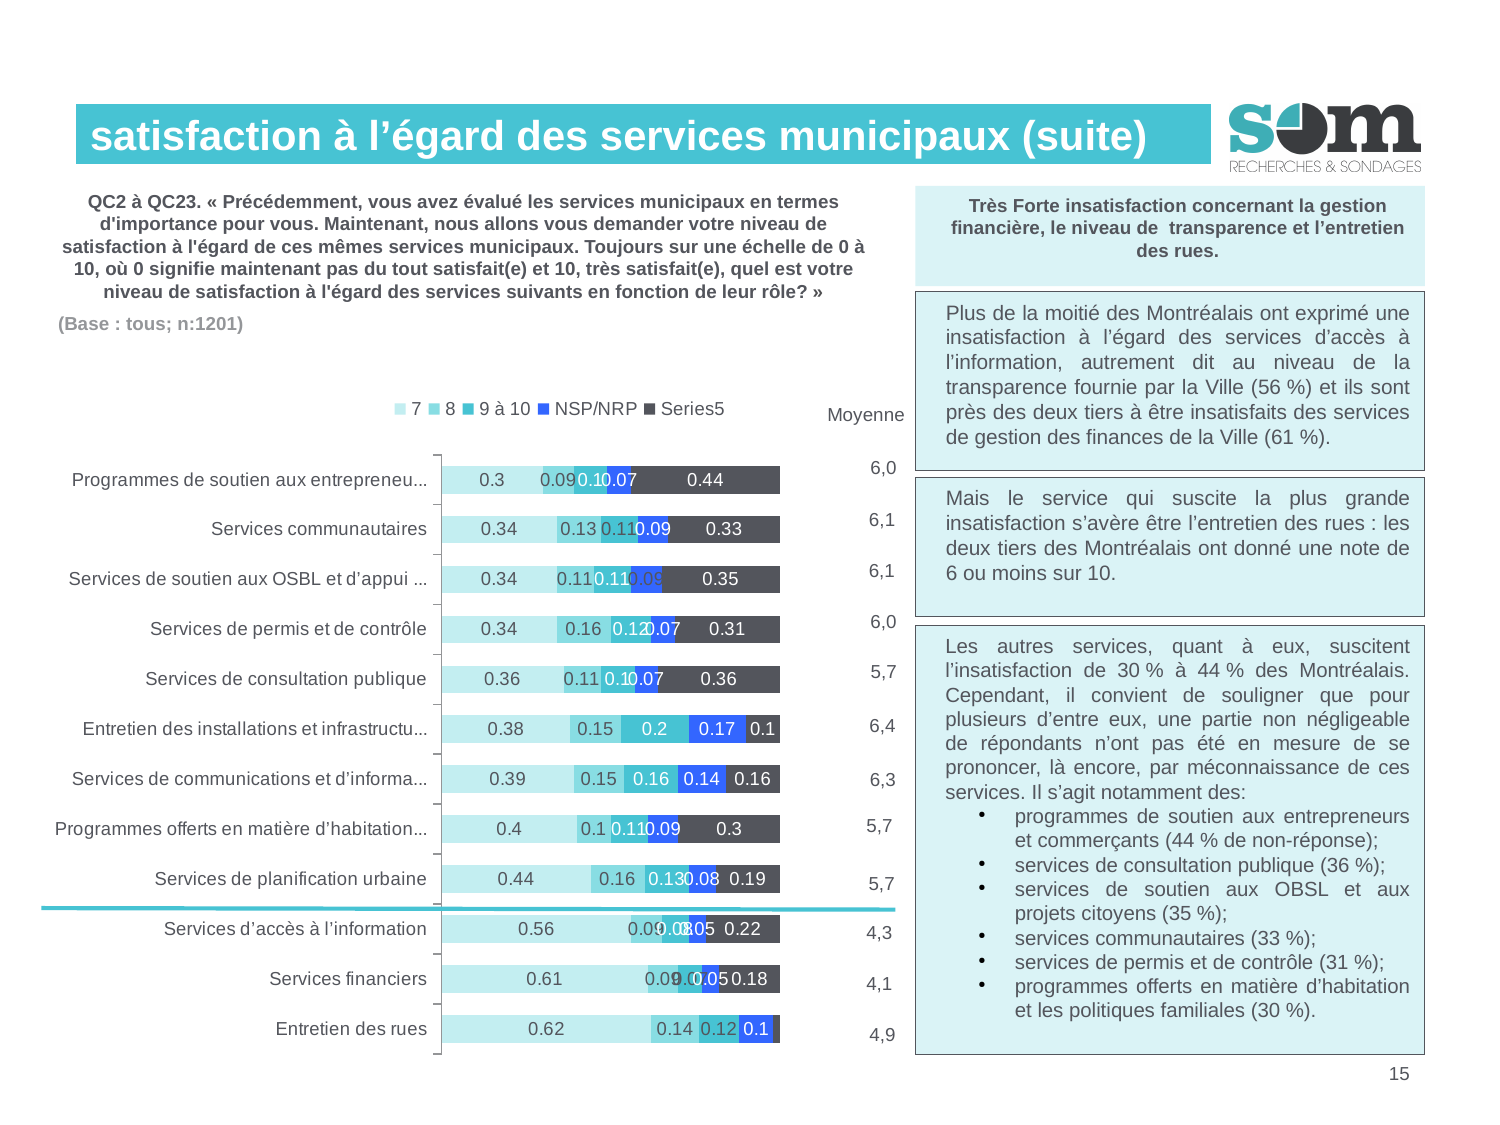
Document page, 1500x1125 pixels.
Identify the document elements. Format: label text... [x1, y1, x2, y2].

text_box Plus de la moitié des Montréalais ont exprimé une insatisfaction à l’égard des services d’accès à l’information, autrement dit au niveau de la transparence fournie par la Ville (56 %) et ils sont près des deux tiers à être insatisfaits des services de gestion des finances de la Ville (61 %). [915, 291, 1425, 471]
text_box 6,1 [834, 551, 915, 589]
text_box 5,7 [836, 652, 915, 691]
text_box 4,1 [831, 964, 915, 1002]
text_box 6,0 [835, 602, 932, 641]
text_box 6,1 [834, 500, 915, 538]
text_box Moyenne [805, 395, 915, 433]
list QC2 à QC23. « Précédemment, vous avez évalué les services municipaux en termes d'importance pour vous. Maintenant, nous allons vous demander votre niveau de satisfaction à l'égard de ces mêmes services municipaux. Toujours sur une échelle de 0 à 10, où 0 signifie maintenant pas du tout satisfait(e) et 10, très satisfait(e), quel est votre niveau de satisfaction à l'égard des services suivants en fonction de leur rôle? » (Base : tous; n:1201) [27, 182, 884, 421]
text_box 4,3 [831, 913, 915, 951]
text_box Mais le service qui suscite la plus grande insatisfaction s’avère être l’entretien des rues : les deux tiers des Montréalais ont donné une note de 6 ou moins sur 10. [915, 477, 1425, 617]
chart [54, 365, 835, 907]
text_box 4,9 [834, 1015, 915, 1054]
picture [1229, 103, 1421, 172]
chart [54, 911, 835, 1078]
list Très Forte insatisfaction concernant la gestion financière, le niveau de transparence et l’entretien des rues. [915, 185, 1425, 287]
text_box 5,7 [831, 806, 915, 844]
text_box Les autres services, quant à eux, suscitent l’insatisfaction de 30 % à 44 % des Montréalais. Cependant, il convient de souligner que pour plusieurs d’entre eux, une partie non négligeable de répondants n’ont pas été en mesure de se prononcer, là encore, par méconnaissance de ces services. Il s’agit notamment des: programmes de soutien aux entrepreneurs et commerçants (44 % de non-réponse); services de consultation publique (36 %); services de soutien aux OBSL et aux projets citoyens (35 %); services communautaires (33 %); services de permis et de contrôle (31 %); programmes offerts en matière d’habitation et les politiques familiales (30 %). [915, 625, 1425, 1055]
slide_number <numéro> [1074, 1055, 1425, 1103]
title satisfaction à l’égard des services municipaux (suite) [75, 103, 1212, 165]
text_box 5,7 [833, 863, 915, 902]
text_box 6,4 [834, 706, 915, 744]
text_box 6,3 [835, 759, 915, 798]
text_box 6,0 [835, 448, 932, 487]
